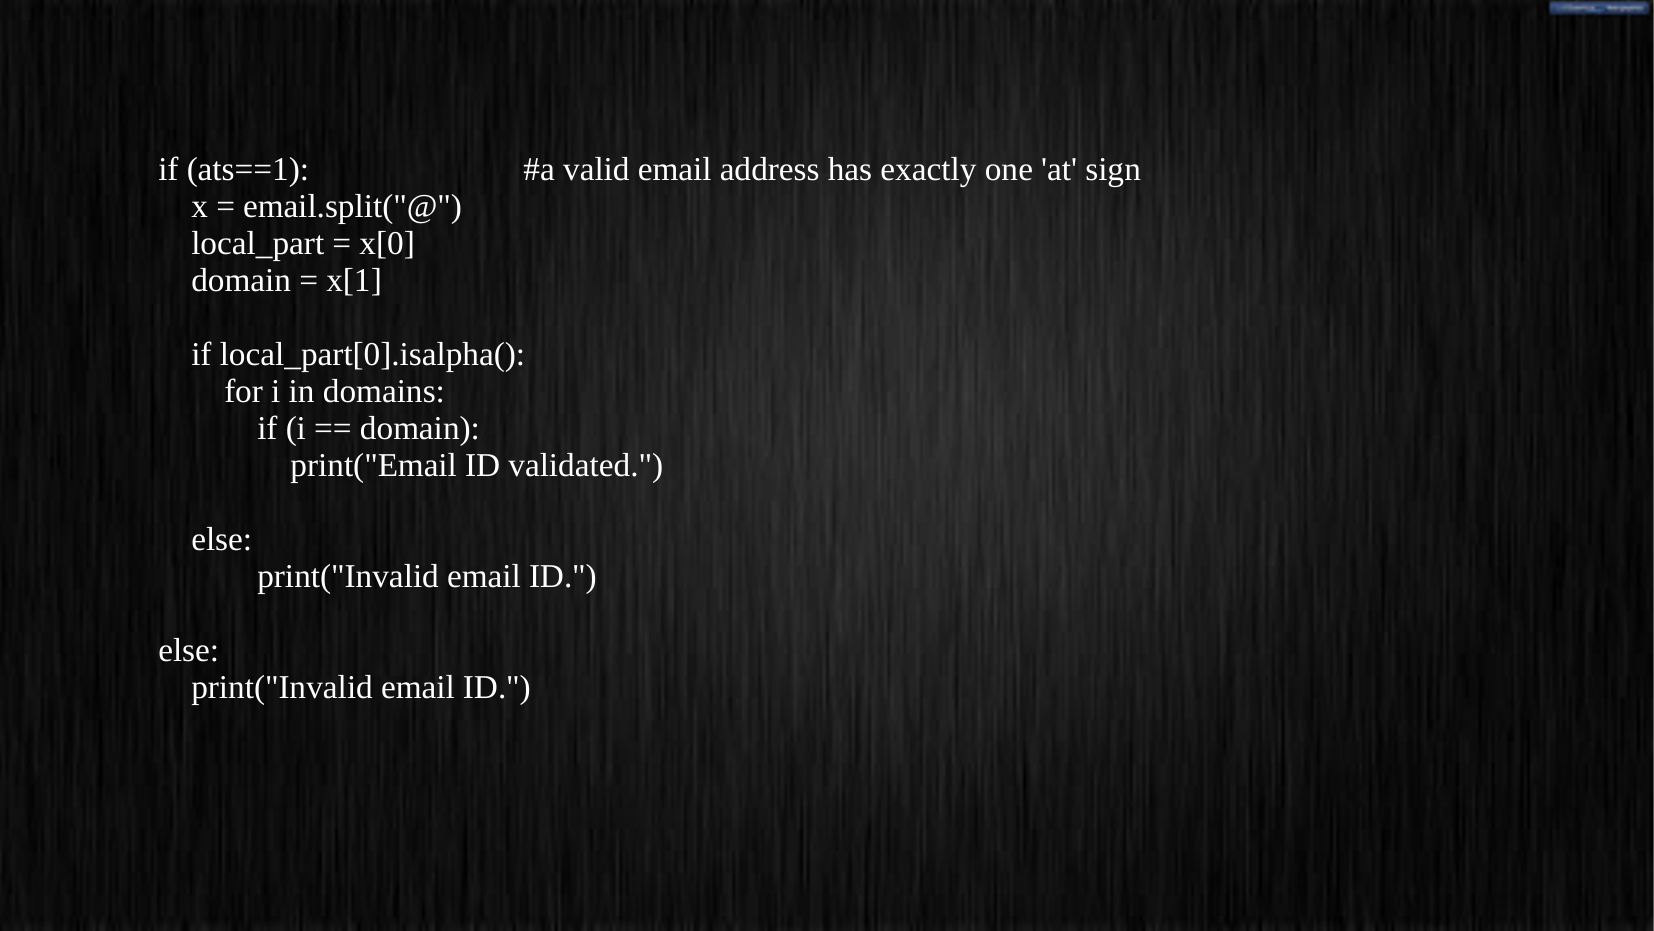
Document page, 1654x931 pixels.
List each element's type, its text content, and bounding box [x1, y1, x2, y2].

text_box if (ats==1): #a valid email address has exactly one 'at' sign x = email.split("@") local_part = x[0] domain = x[1] if local_part[0].isalpha(): for i in domains: if (i == domain): print("Email ID validated.") else: print("Invalid email ID.") else: print("Invalid email ID.") [143, 106, 1158, 714]
picture [0, 0, 1654, 931]
